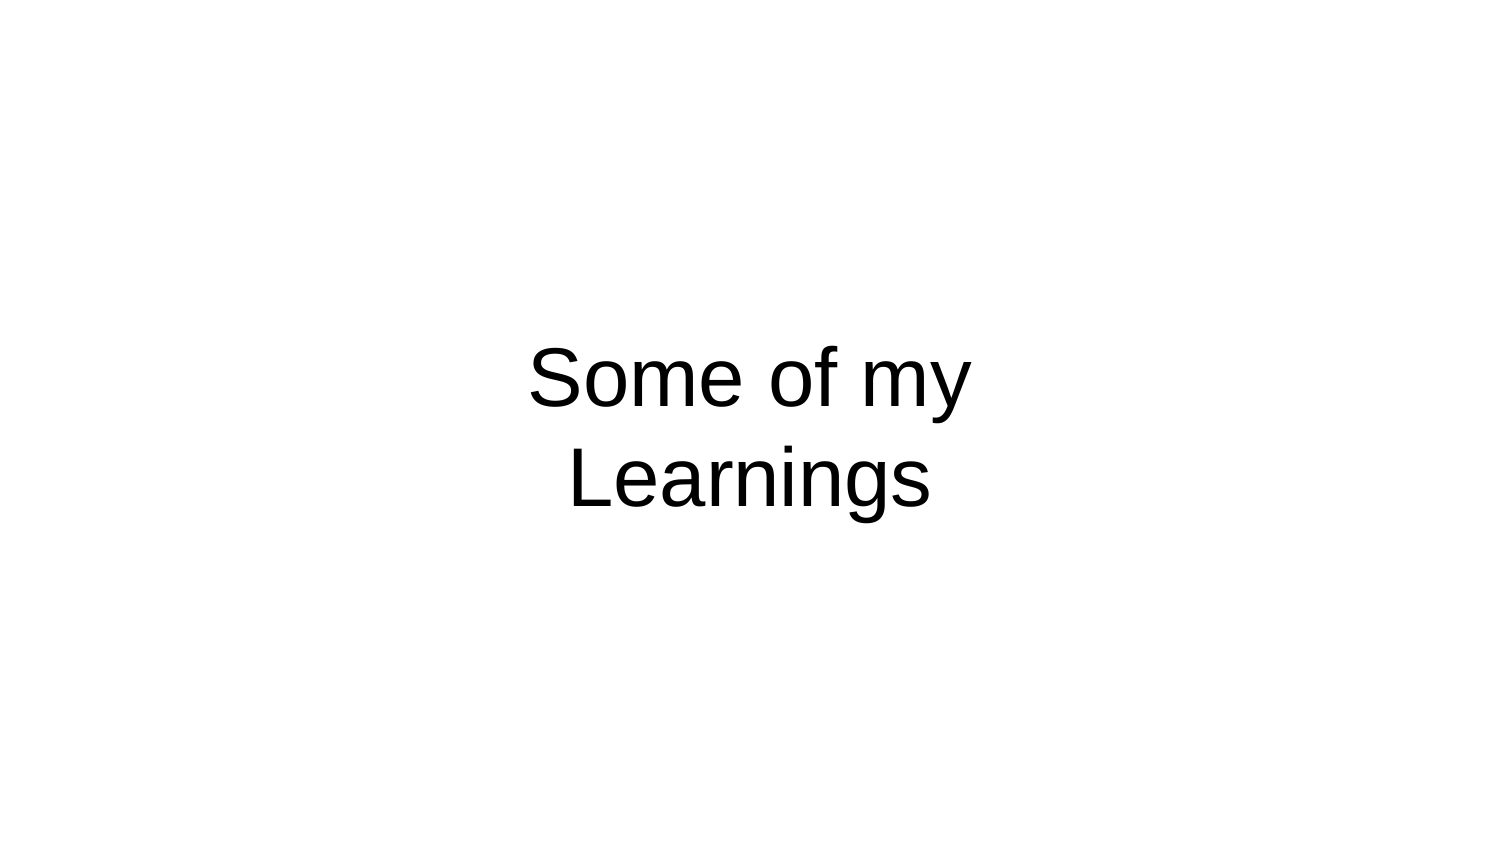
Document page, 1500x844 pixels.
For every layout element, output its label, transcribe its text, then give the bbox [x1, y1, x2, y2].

text_box Some of my Learnings [324, 307, 1176, 536]
